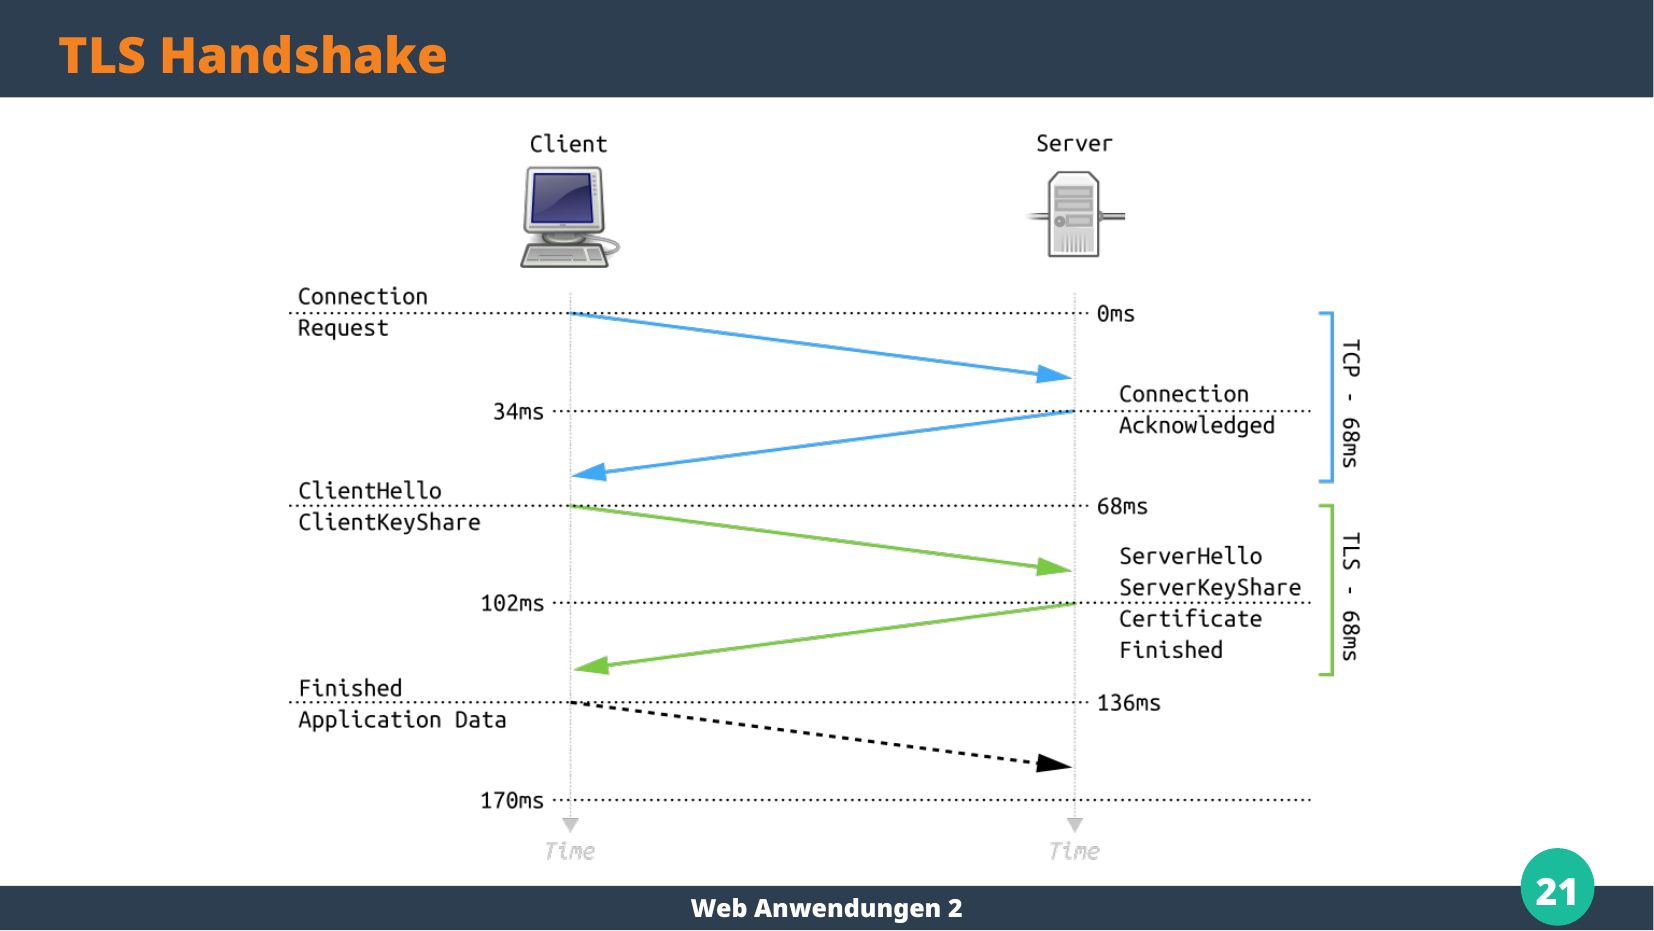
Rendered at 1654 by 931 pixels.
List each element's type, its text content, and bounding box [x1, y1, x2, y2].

title TLS Handshake [59, 8, 1595, 89]
picture [289, 129, 1365, 867]
